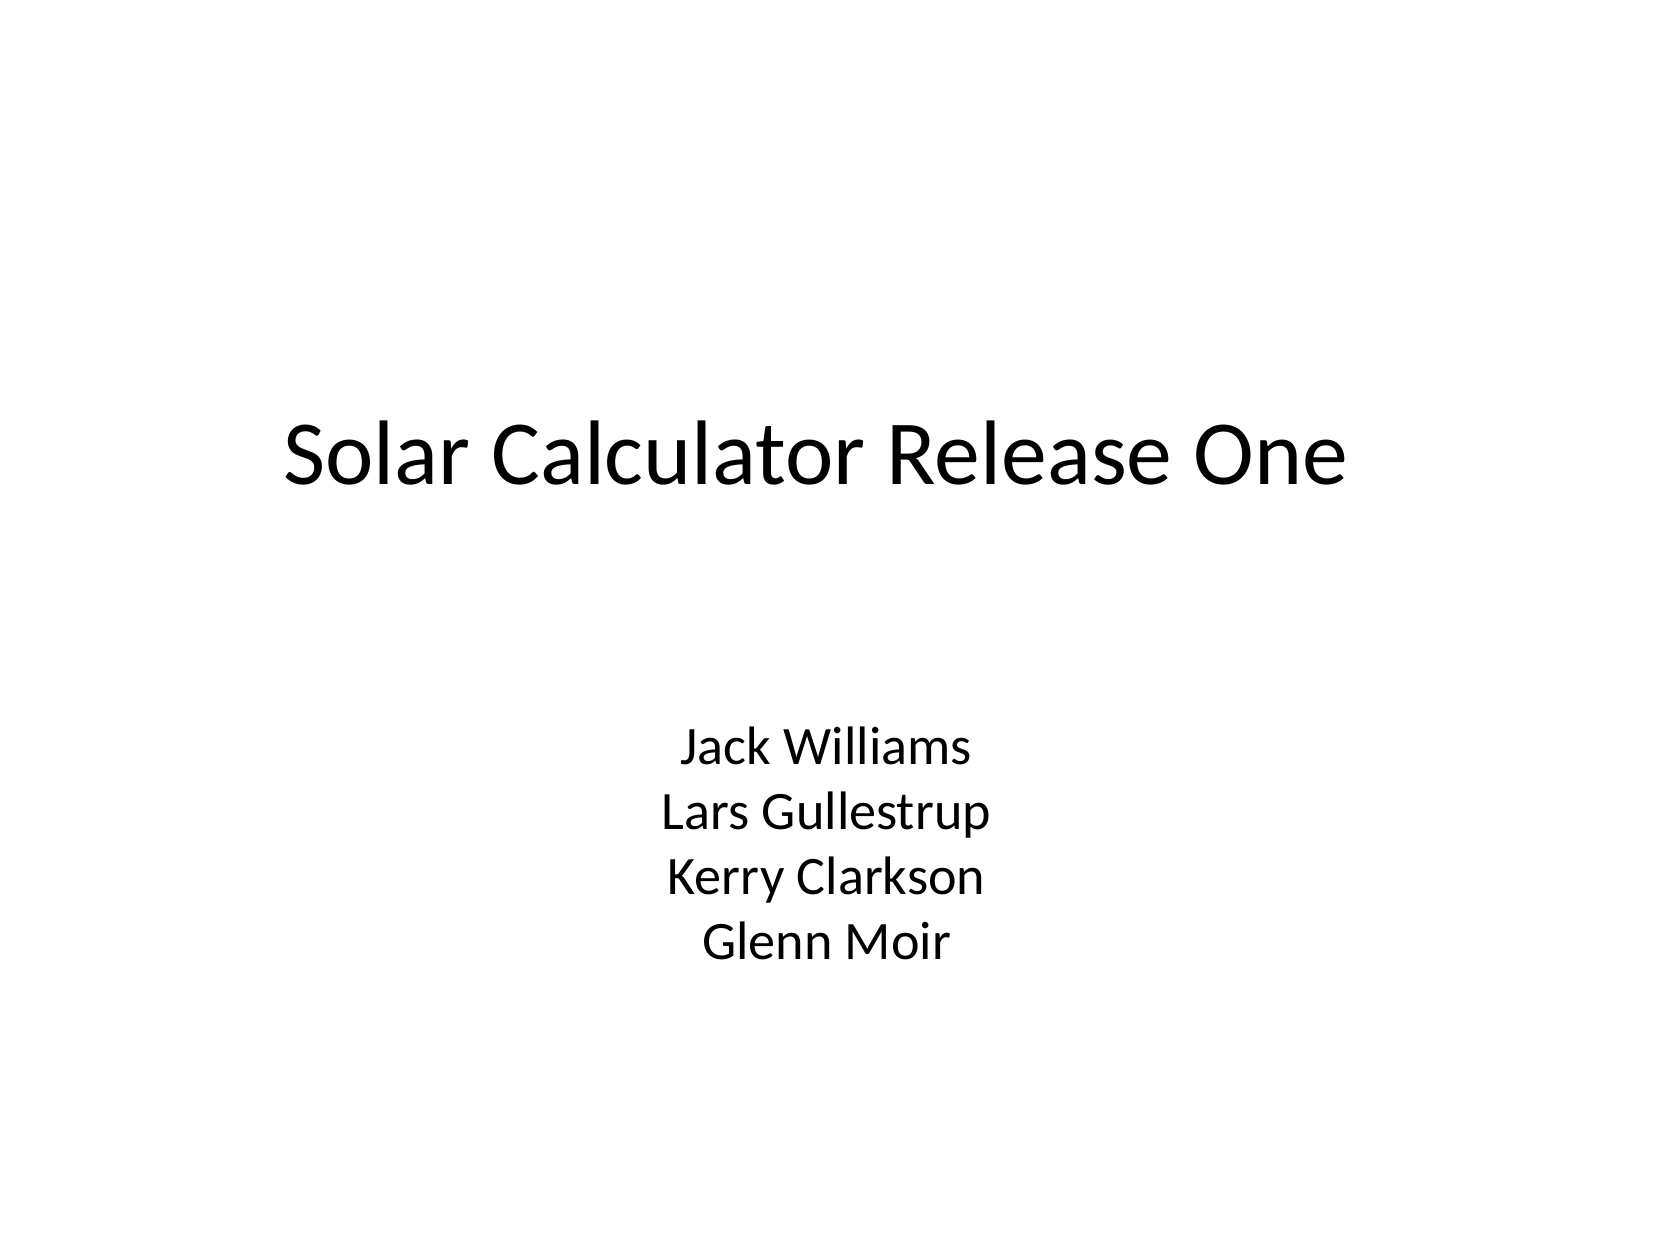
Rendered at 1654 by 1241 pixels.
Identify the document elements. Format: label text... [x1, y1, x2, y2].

subtitle Jack Williams Lars Gullestrup Kerry Clarkson Glenn Moir [248, 702, 1406, 1020]
title Solar Calculator Release One [124, 385, 1530, 651]
